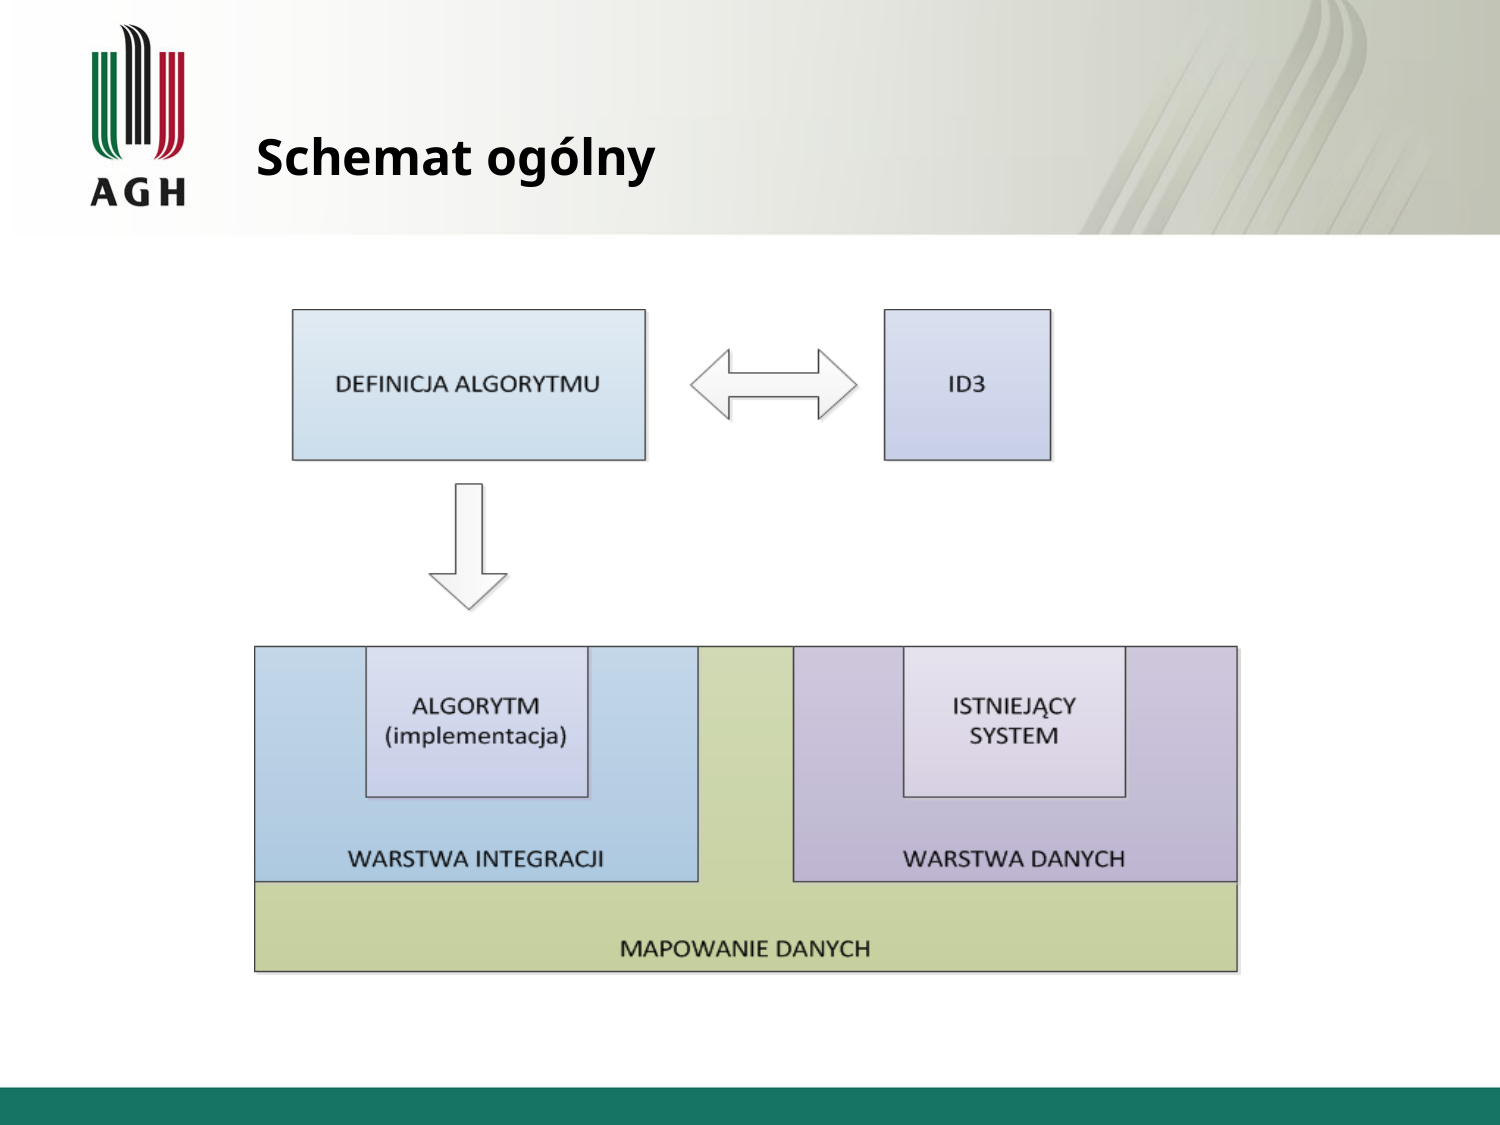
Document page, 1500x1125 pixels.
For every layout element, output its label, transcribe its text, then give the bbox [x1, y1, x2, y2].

picture [0, 0, 1500, 1125]
title Schemat ogólny [242, 78, 1425, 233]
